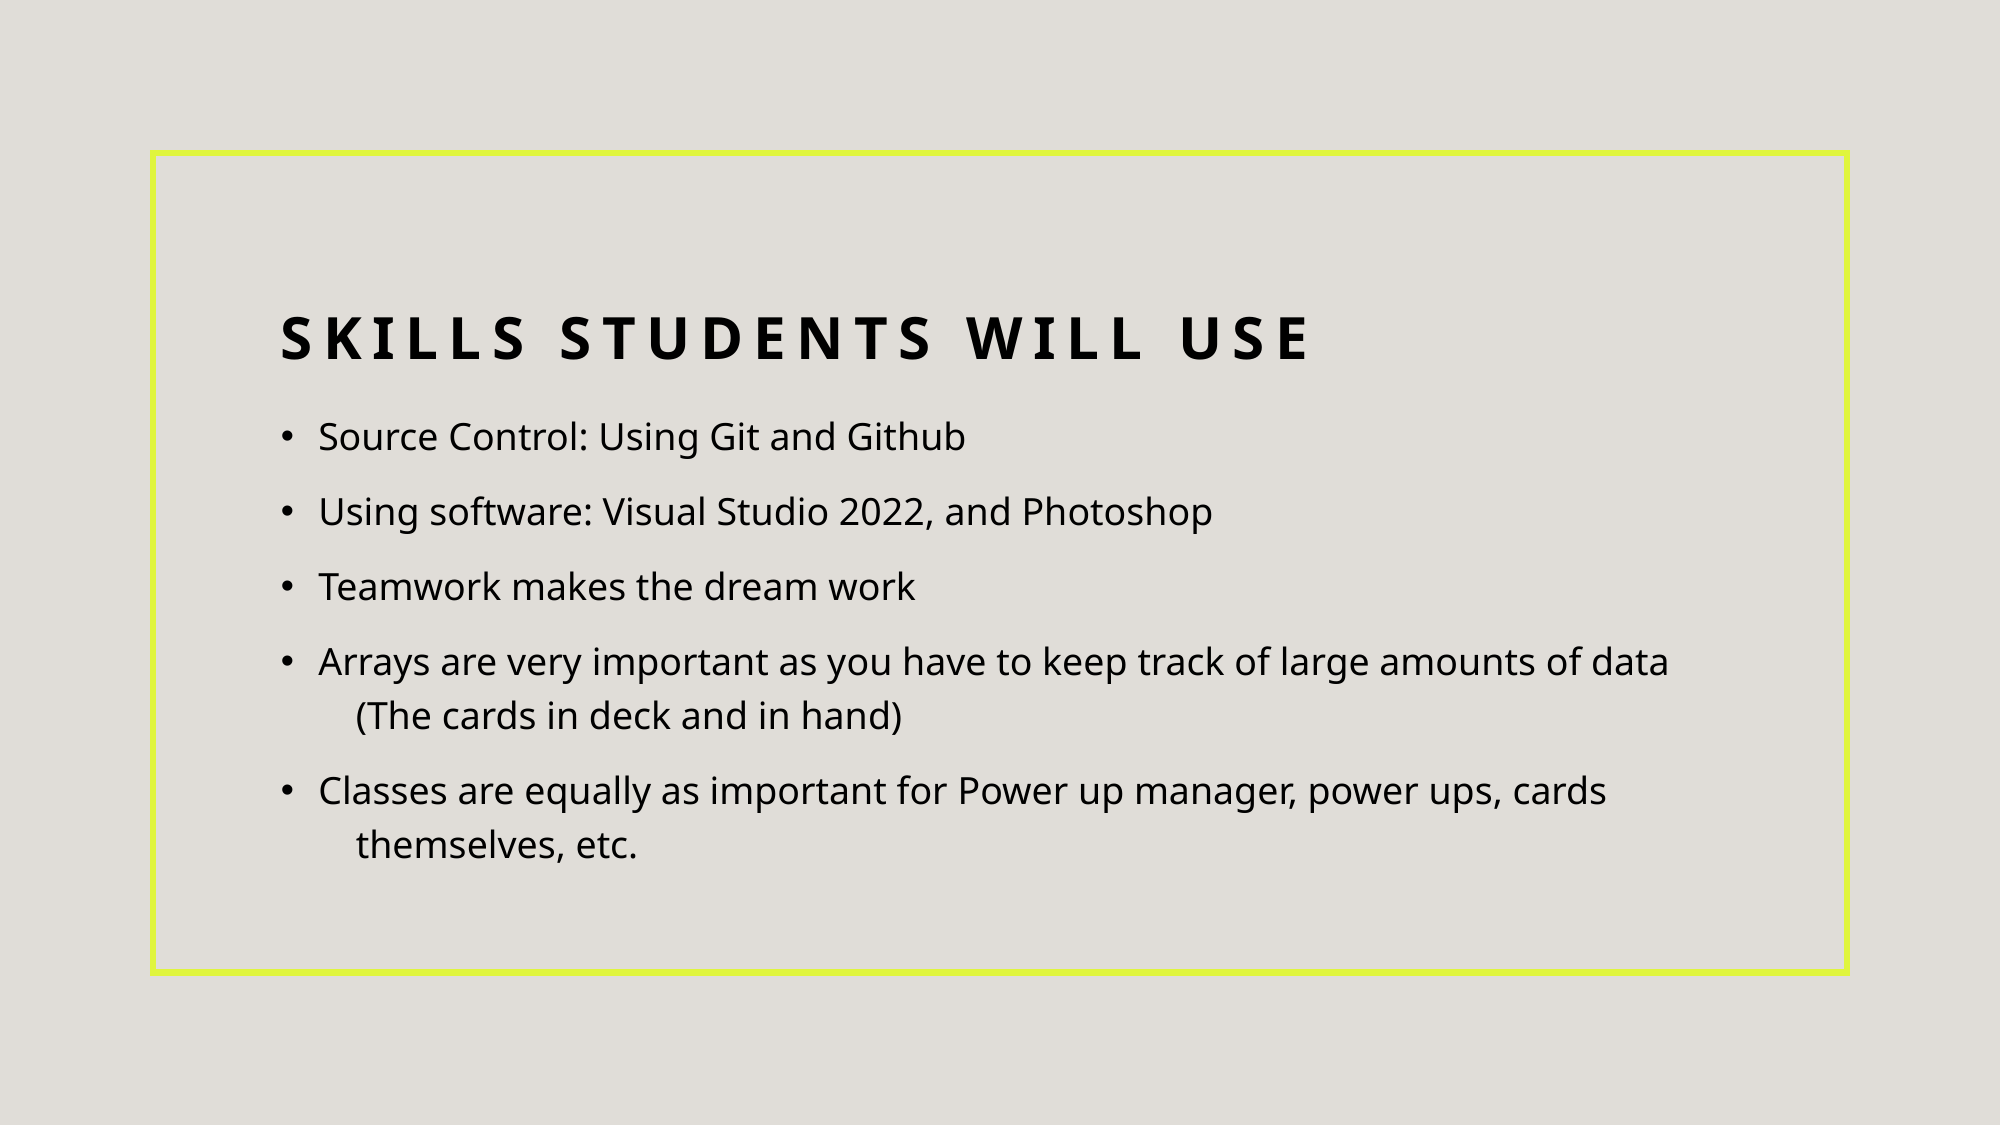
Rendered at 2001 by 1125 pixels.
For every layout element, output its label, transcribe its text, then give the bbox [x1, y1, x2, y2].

title Skills students will use [265, 202, 1739, 379]
list Source Control: Using Git and Github Using software: Visual Studio 2022, and Photoshop Teamwork makes the dream work Arrays are very important as you have to keep track of large amounts of data (The cards in deck and in hand) Classes are equally as important for Power up manager, power ups, cards themselves, etc. [265, 396, 1739, 913]
